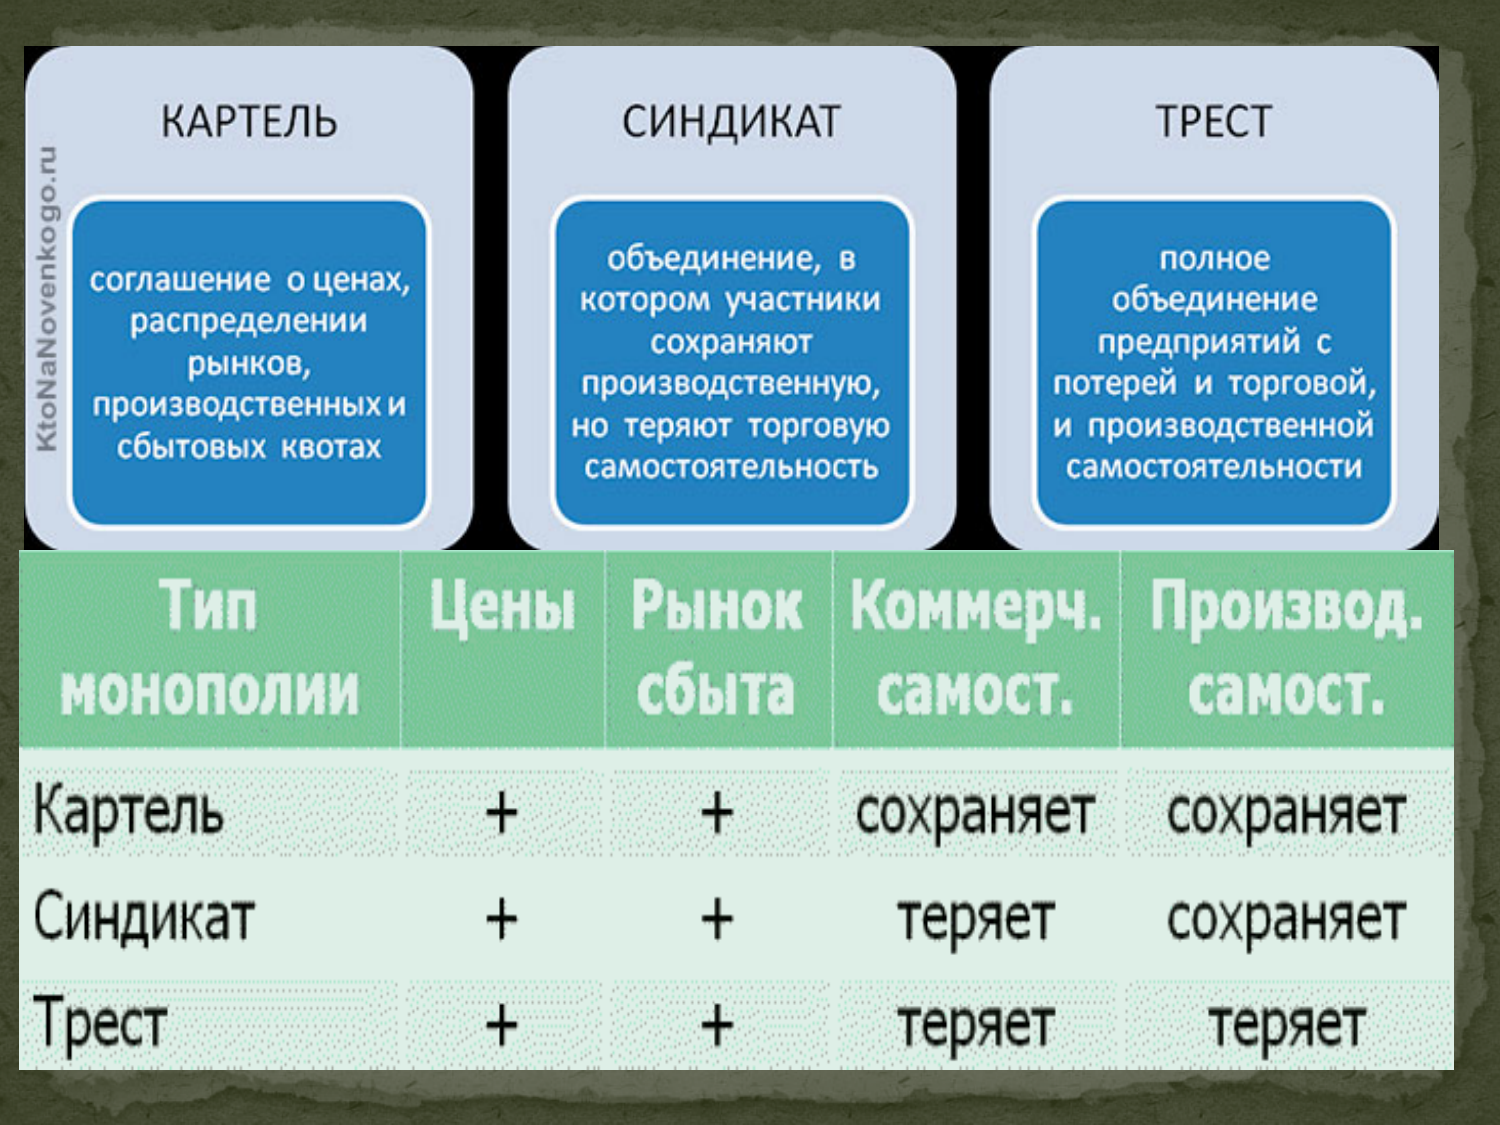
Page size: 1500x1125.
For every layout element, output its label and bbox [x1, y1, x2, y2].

picture [19, 46, 1454, 1070]
